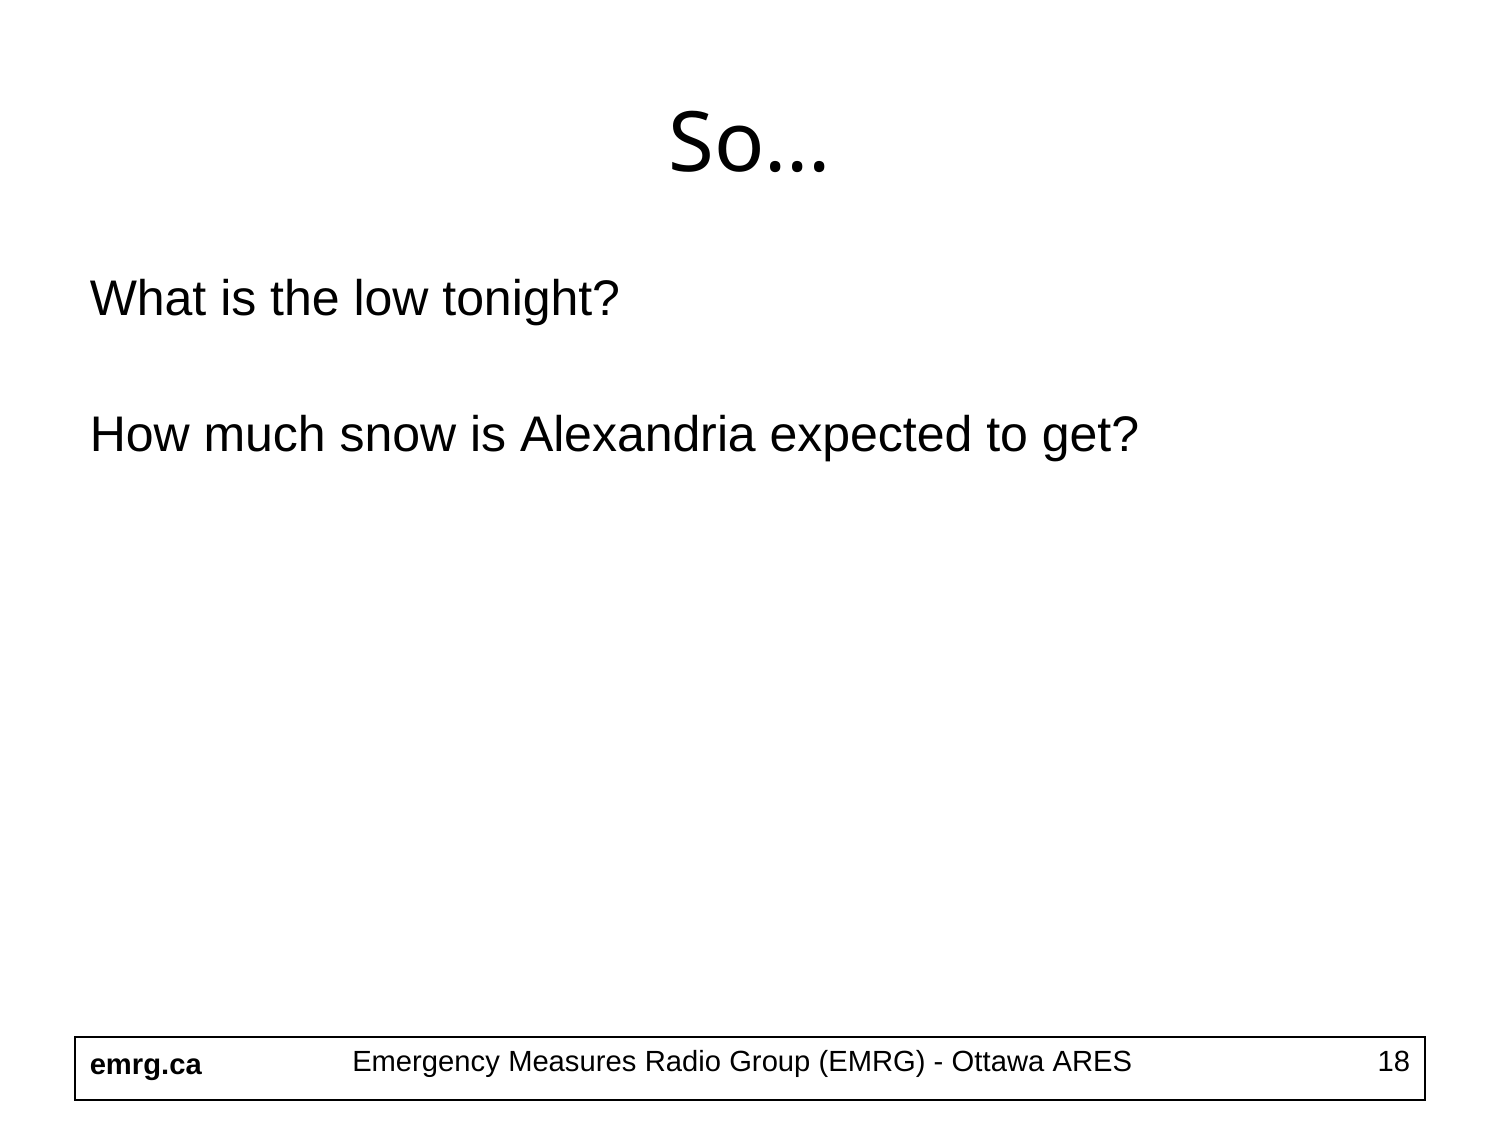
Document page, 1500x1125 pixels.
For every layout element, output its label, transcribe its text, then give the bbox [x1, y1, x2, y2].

title So... [75, 45, 1426, 233]
list What is the low tonight? How much snow is Alexandria expected to get? [75, 262, 1426, 1006]
